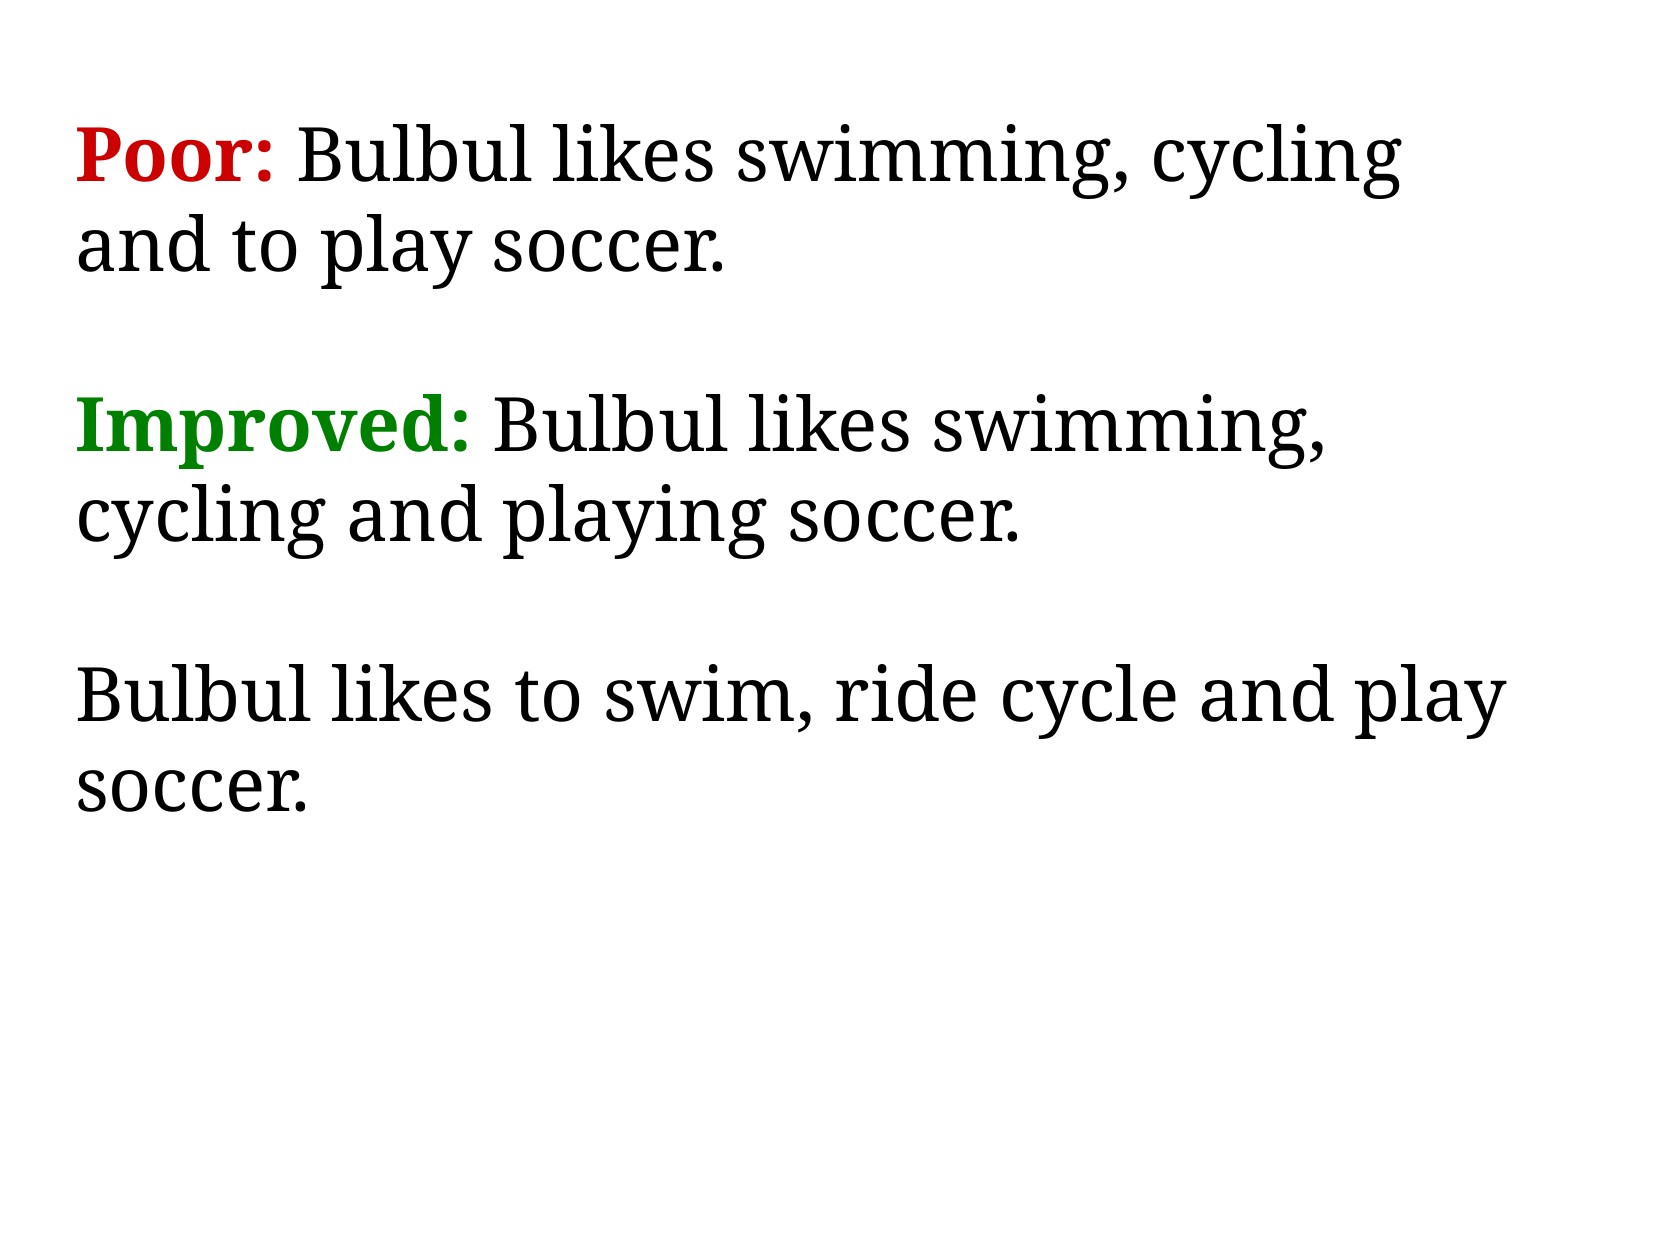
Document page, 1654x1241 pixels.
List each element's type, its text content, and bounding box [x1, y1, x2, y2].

text_box Poor: Bulbul likes swimming, cycling and to play soccer. Improved: Bulbul likes swimming, cycling and playing soccer. Bulbul likes to swim, ride cycle and play soccer. [75, 30, 1560, 1140]
